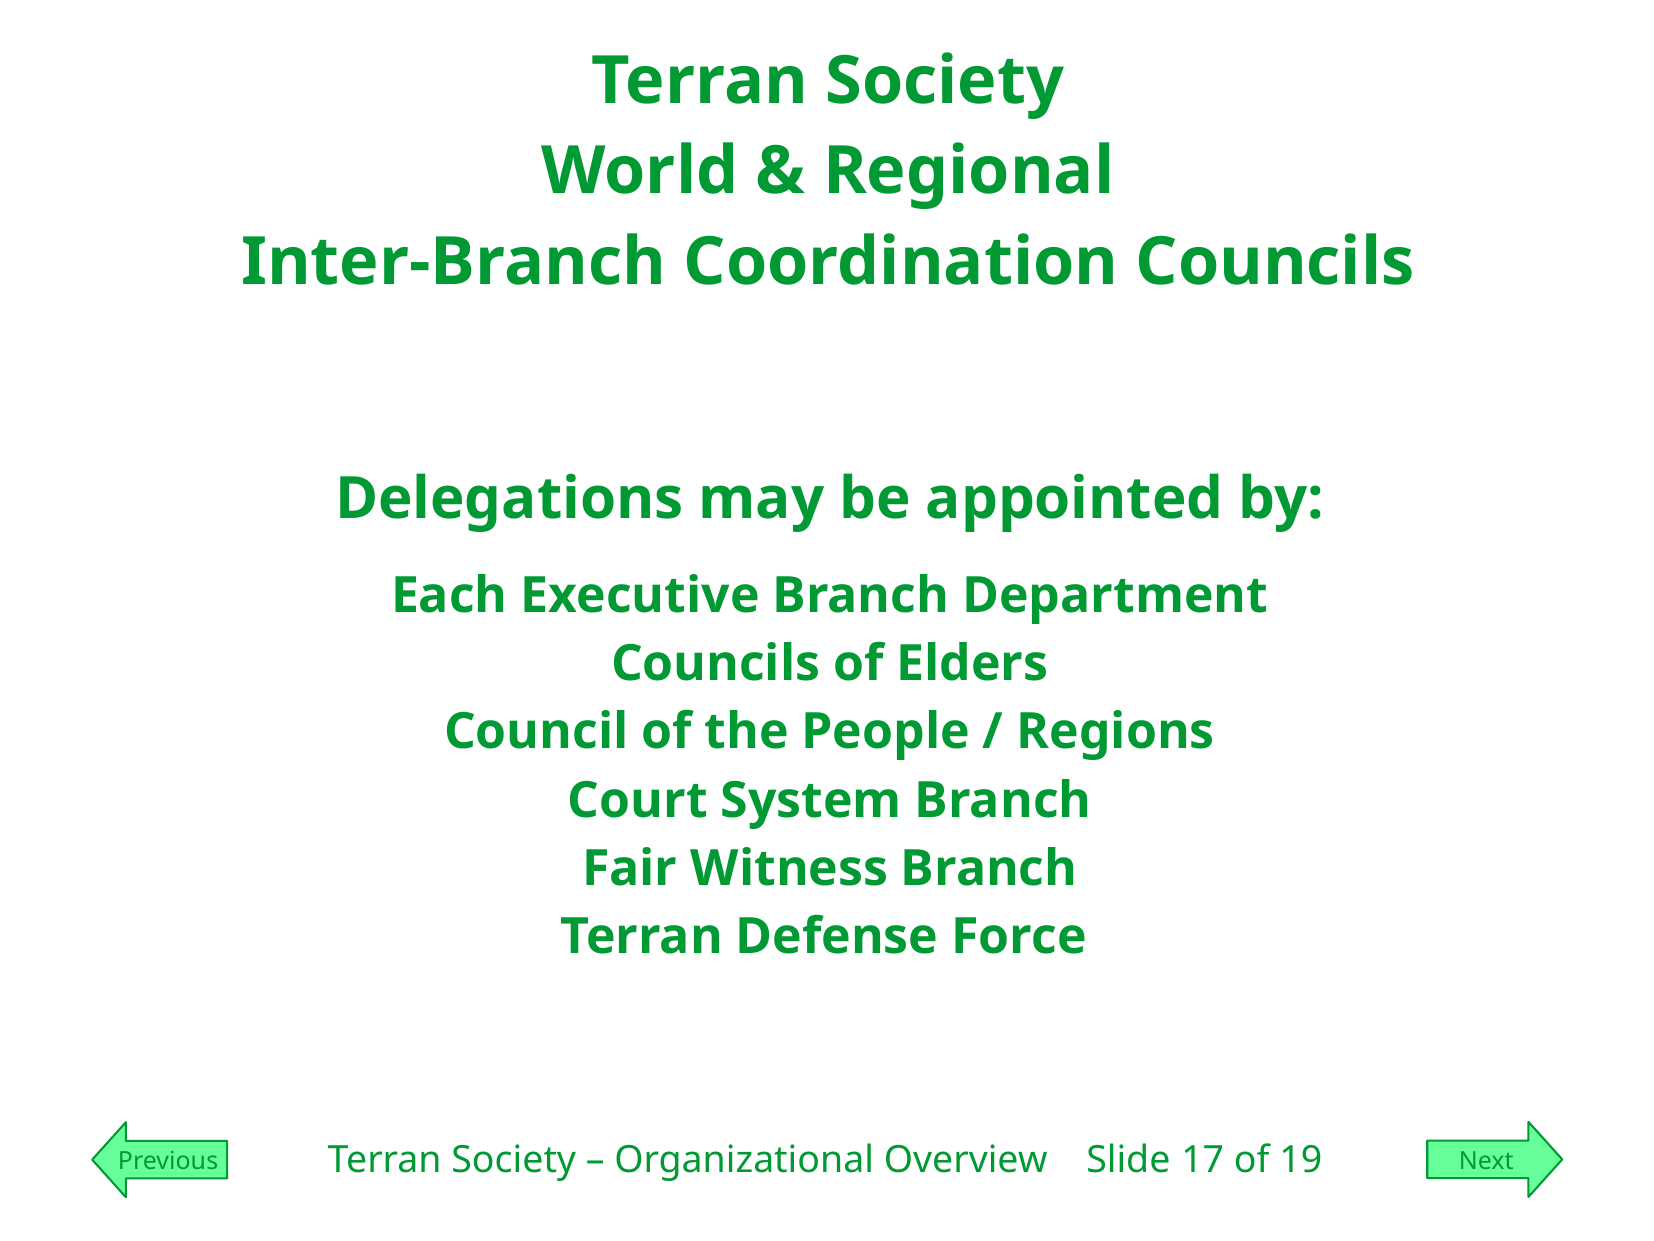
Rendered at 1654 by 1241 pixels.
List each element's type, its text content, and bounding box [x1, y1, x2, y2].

text_box Next [1427, 1121, 1563, 1197]
text_box Previous [92, 1122, 228, 1198]
text_box Terran Society – Organizational Overview Slide <number> of 19 [270, 1125, 1381, 1241]
title Terran Society World & Regional Inter-Branch Coordination Councils [84, 28, 1572, 308]
text_box Delegations may be appointed by: Each Executive Branch Department Councils of Elders Council of the People / Regions Court System Branch Fair Witness Branch Terran Defense Force [154, 360, 1505, 1066]
